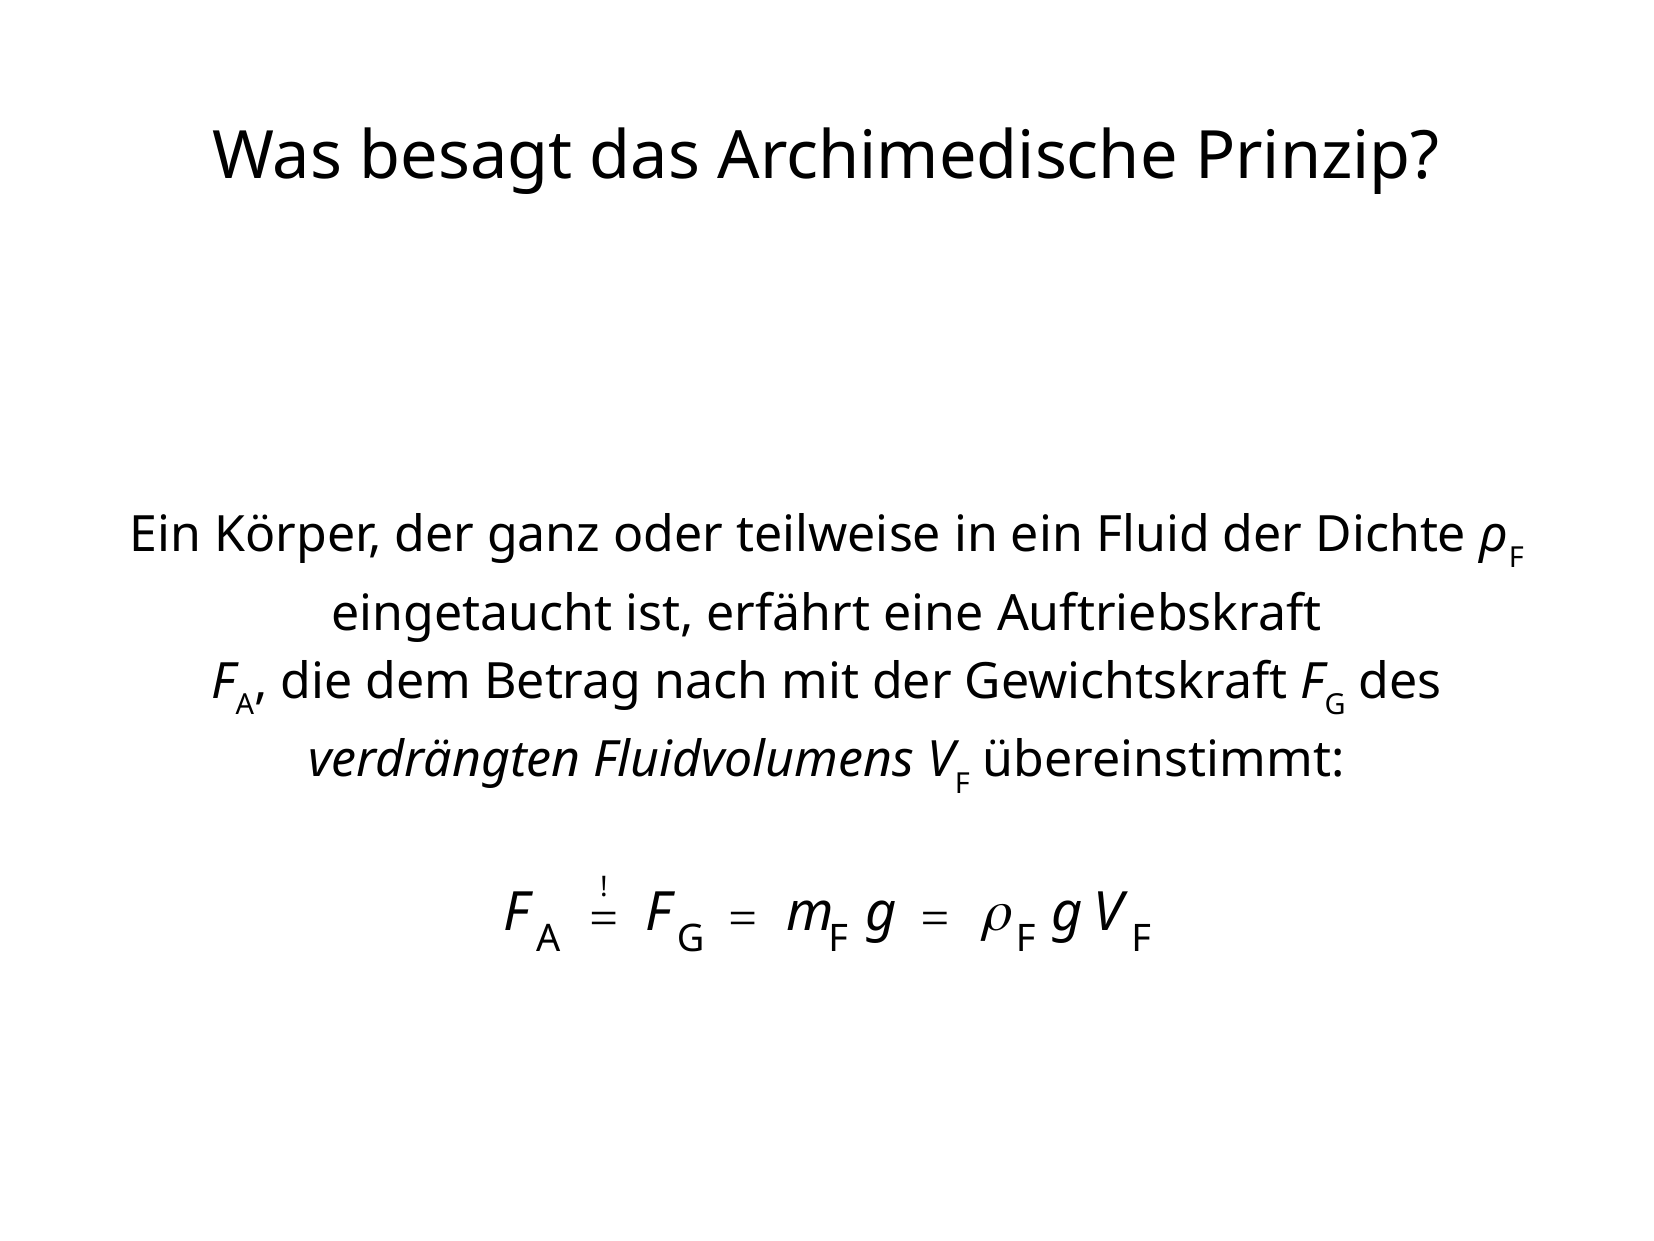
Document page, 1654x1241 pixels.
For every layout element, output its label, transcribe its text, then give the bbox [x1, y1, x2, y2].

subtitle Ein Körper, der ganz oder teilweise in ein Fluid der Dichte ρF eingetaucht ist, erfährt eine Auftriebskraft FA, die dem Betrag nach mit der Gewichtskraft FG des verdrängten Fluidvolumens VF übereinstimmt: [82, 290, 1571, 1010]
chart [497, 869, 1157, 961]
title Was besagt das Archimedische Prinzip? [82, 49, 1571, 257]
